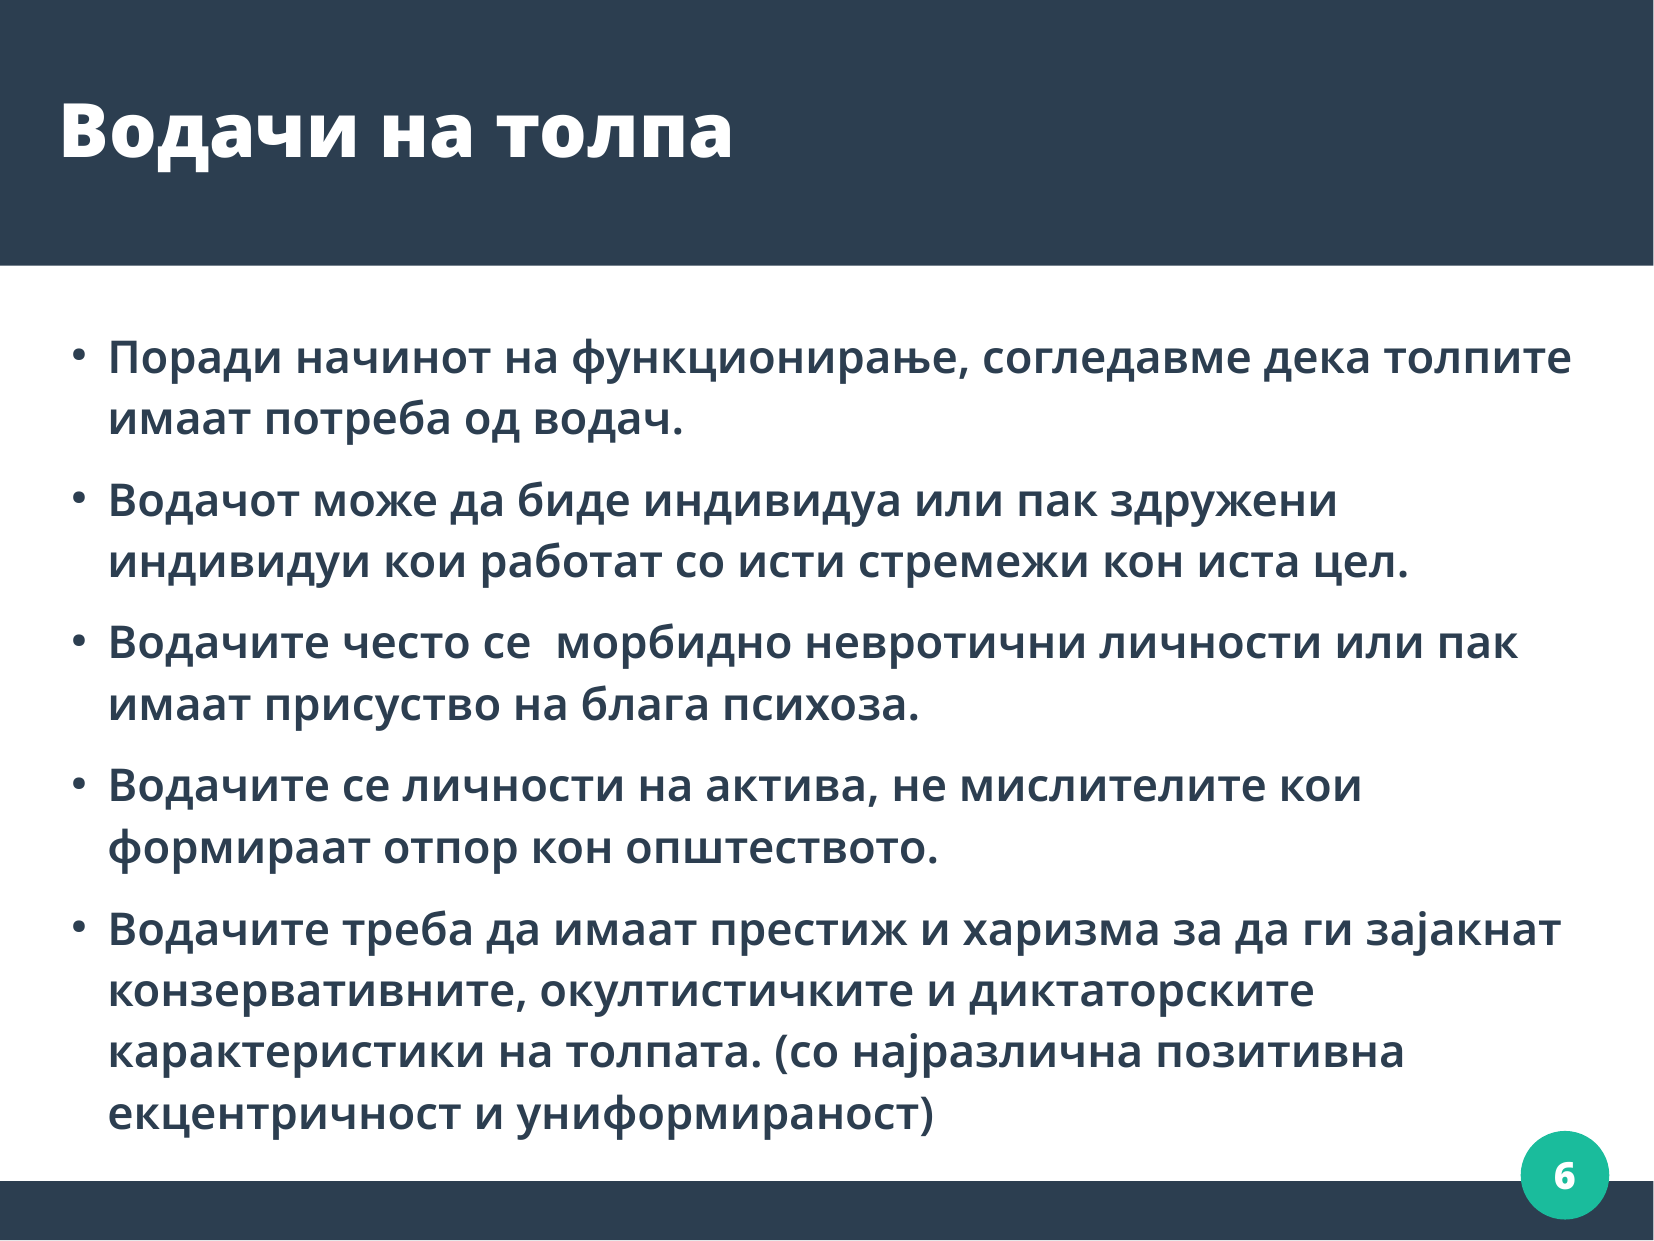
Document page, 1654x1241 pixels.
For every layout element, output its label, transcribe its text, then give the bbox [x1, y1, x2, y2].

list Поради начинот на функционирање, согледавме дека толпите имаат потреба од водач. Водачот може да биде индивидуа или пак здружени индивидуи кои работат со исти стремежи кон иста цел. Водачите често се морбидно невротични личности или пак имаат присуство на блага психоза. Водачите се личности на актива, не мислителите кои формираат отпор кон општеството. Водачите треба да имаат престиж и харизма за да ги зајакнат конзервативните, окултистичките и диктаторските карактеристики на толпата. (со најразлична позитивна екцентричност и униформираност) [59, 324, 1595, 1152]
title Водачи на толпа [59, 49, 1595, 207]
